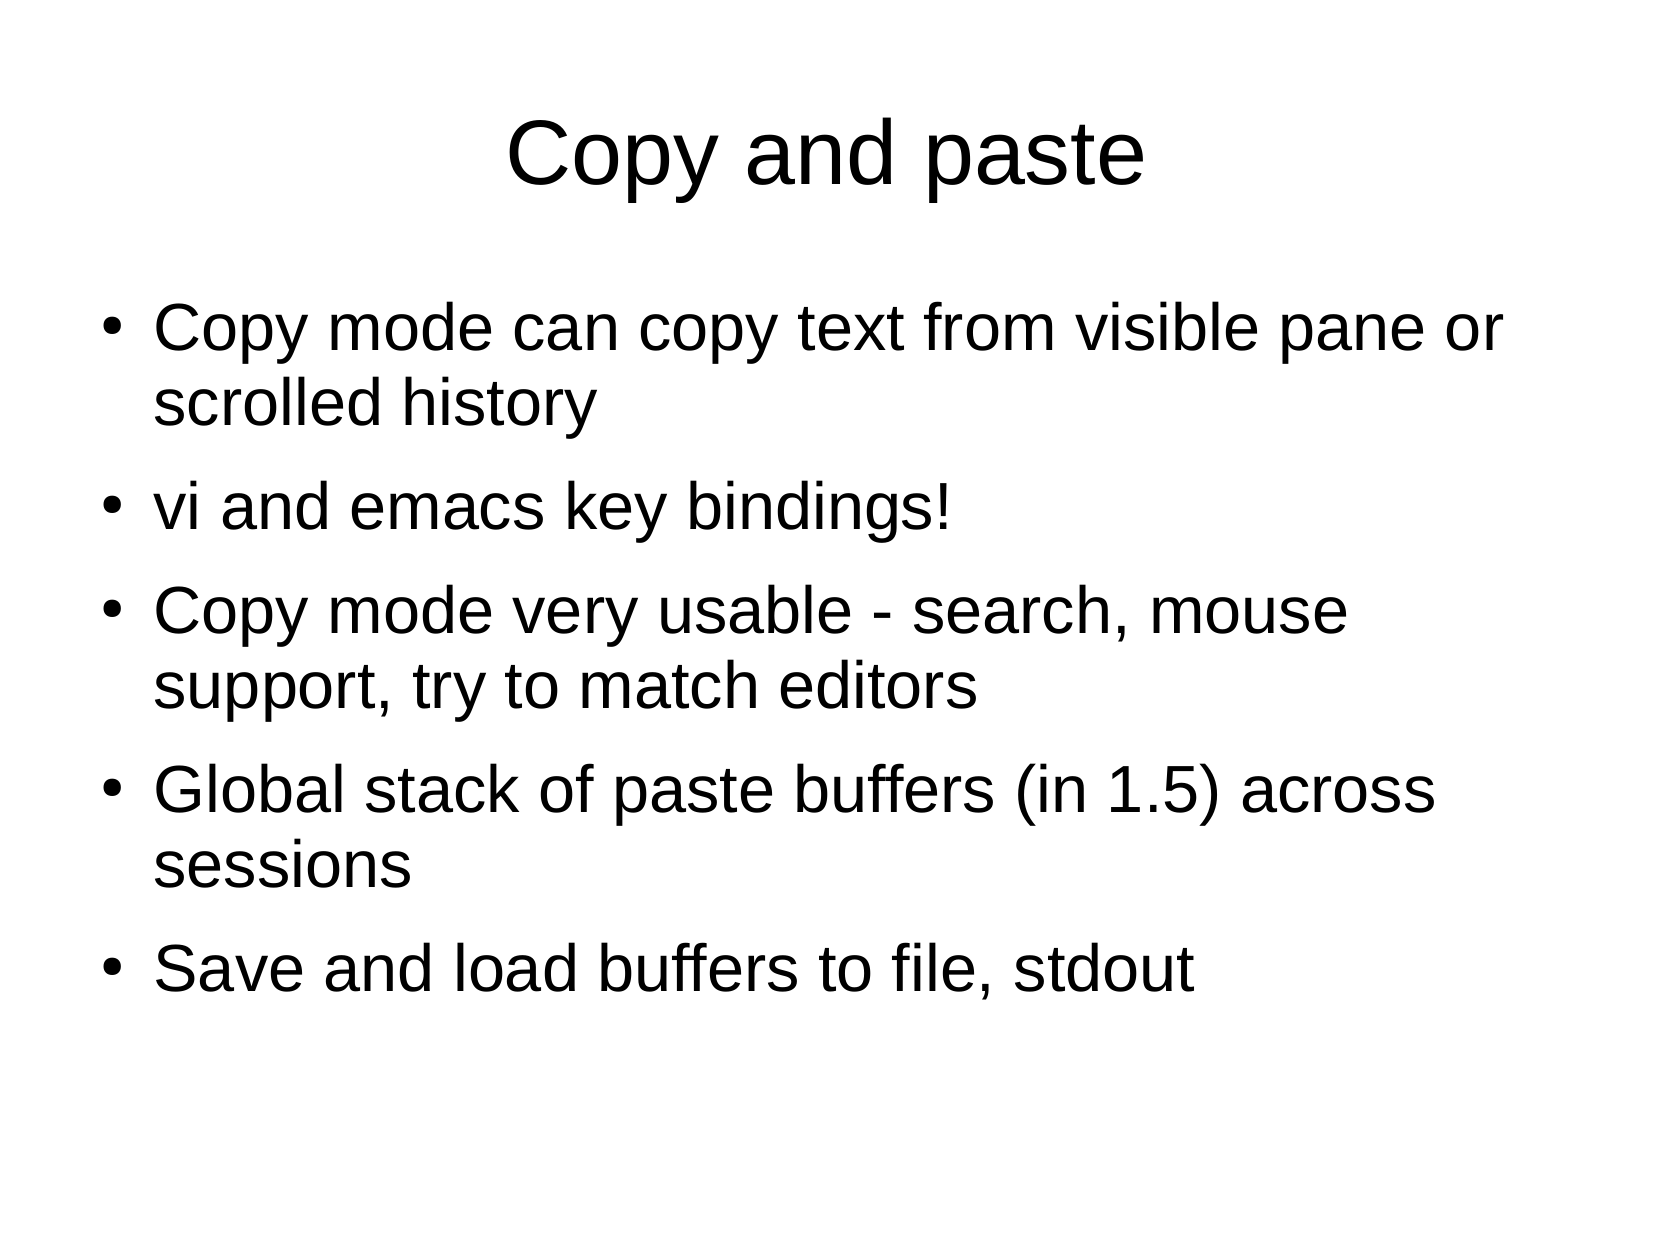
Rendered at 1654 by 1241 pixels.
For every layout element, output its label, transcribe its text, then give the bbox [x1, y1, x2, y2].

list Copy mode can copy text from visible pane or scrolled history vi and emacs key bindings! Copy mode very usable - search, mouse support, try to match editors Global stack of paste buffers (in 1.5) across sessions Save and load buffers to file, stdout [82, 290, 1571, 1109]
title Copy and paste [82, 49, 1571, 257]
